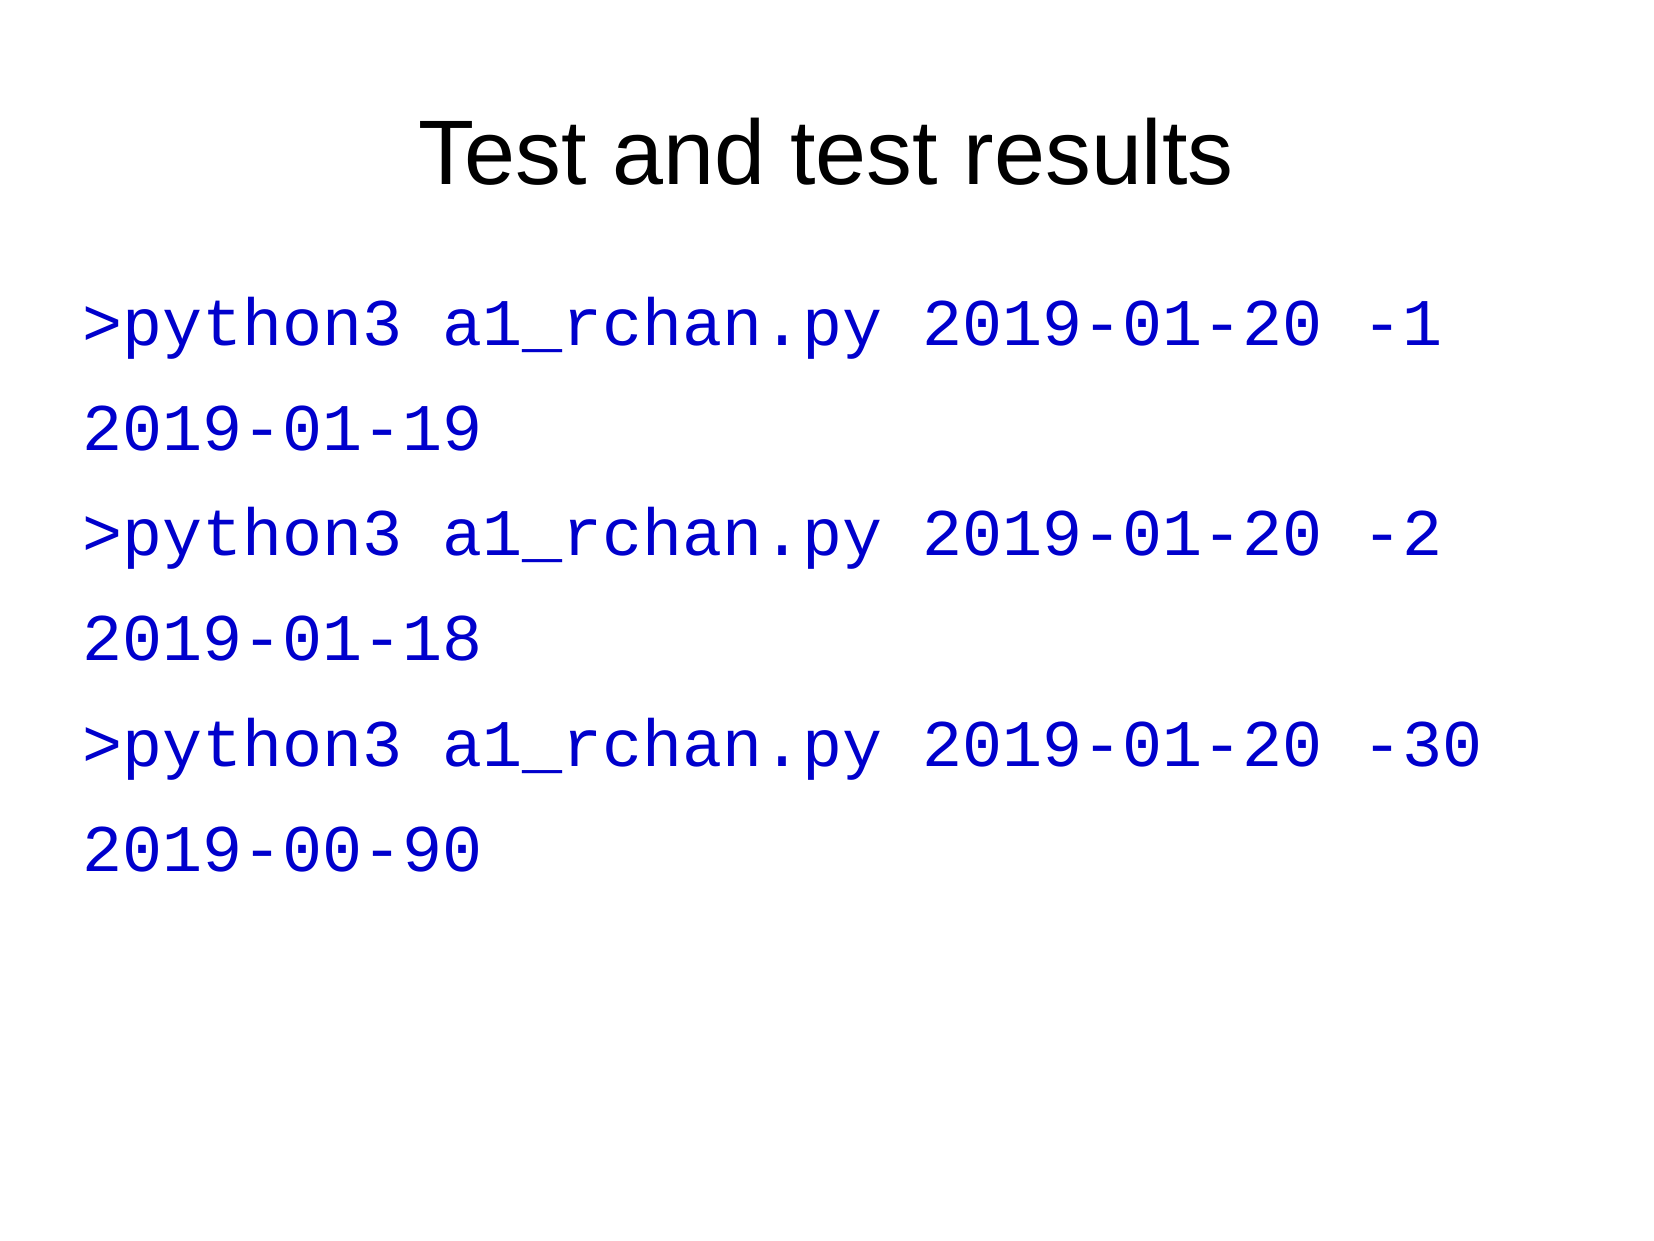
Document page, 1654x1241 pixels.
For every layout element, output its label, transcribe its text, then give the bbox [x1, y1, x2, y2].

list >python3 a1_rchan.py 2019-01-20 -1 2019-01-19 >python3 a1_rchan.py 2019-01-20 -2 2019-01-18 >python3 a1_rchan.py 2019-01-20 -30 2019-00-90 [82, 290, 1571, 1010]
title Test and test results [82, 49, 1571, 257]
